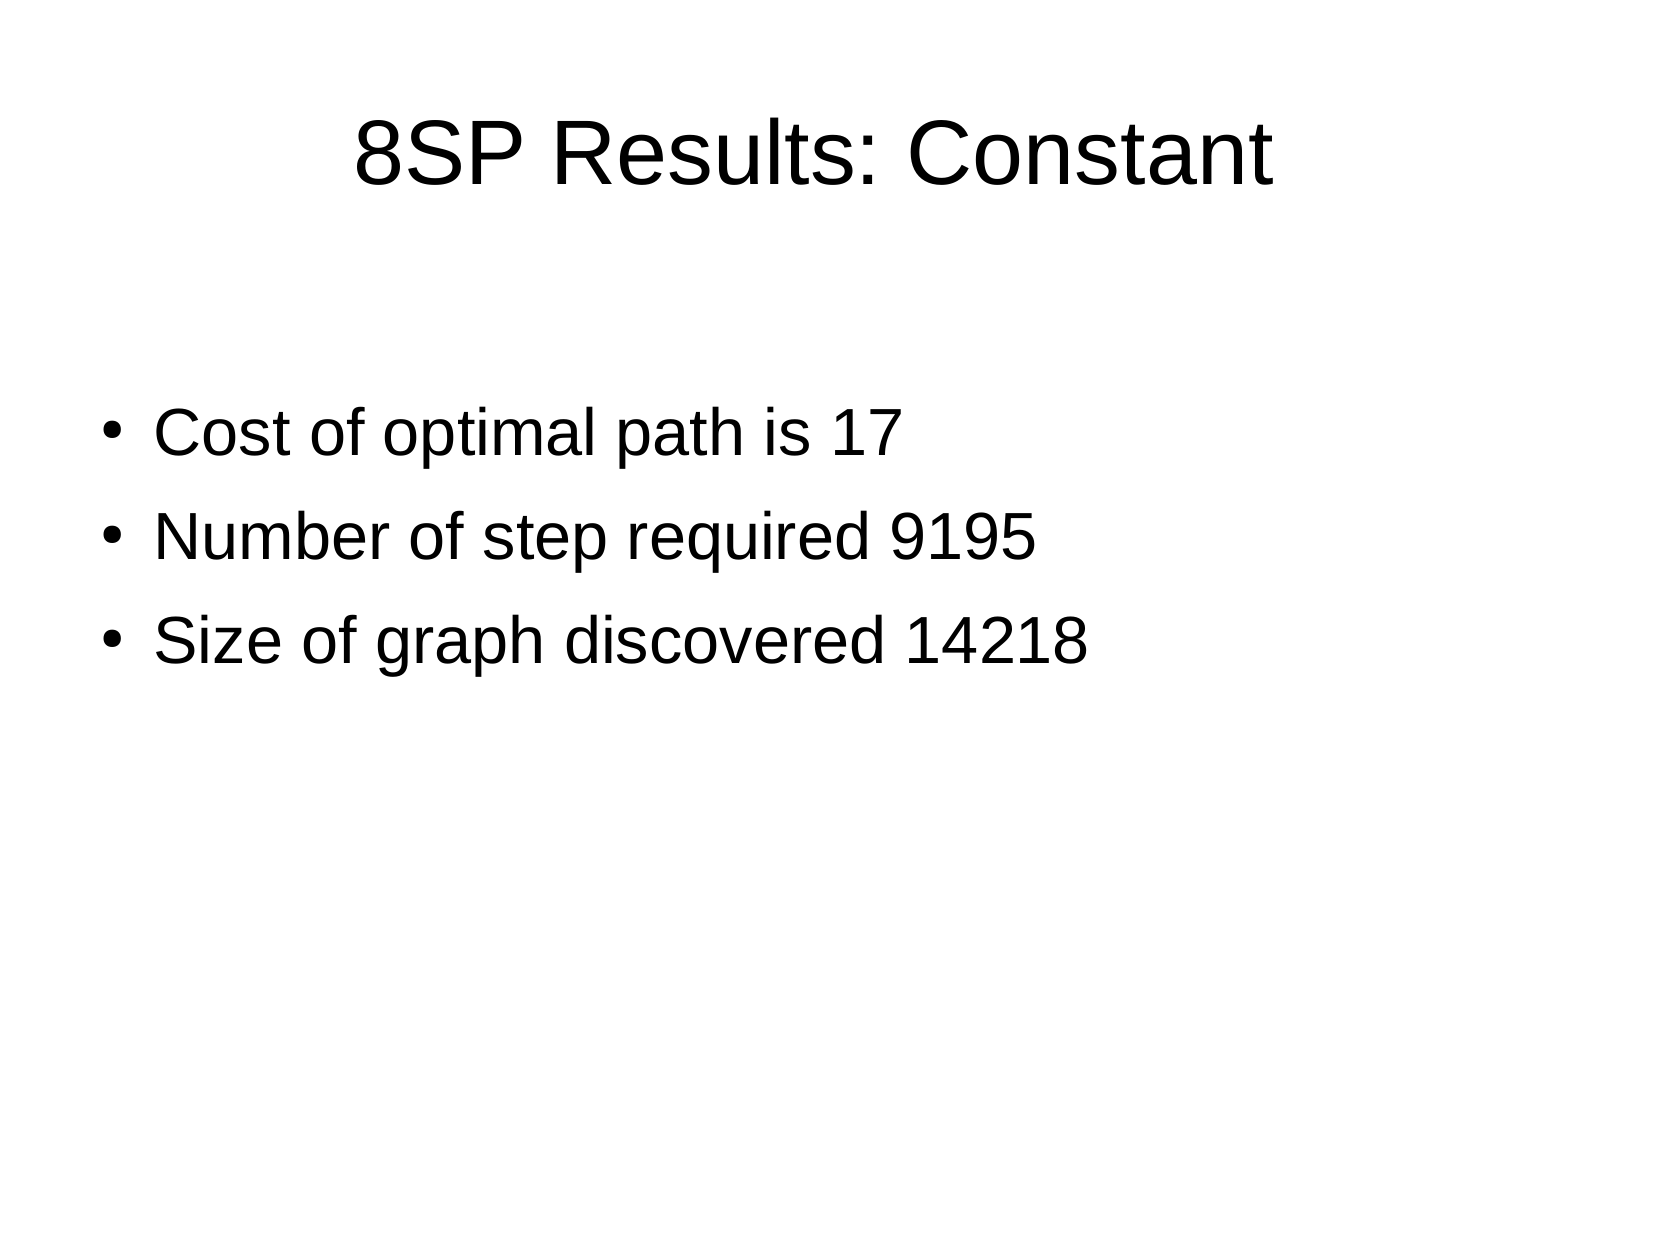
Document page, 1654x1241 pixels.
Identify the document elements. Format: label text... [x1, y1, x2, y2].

title 8SP Results: Constant [82, 49, 1571, 257]
list Cost of optimal path is 17 Number of step required 9195 Size of graph discovered 14218 [82, 290, 1538, 1010]
